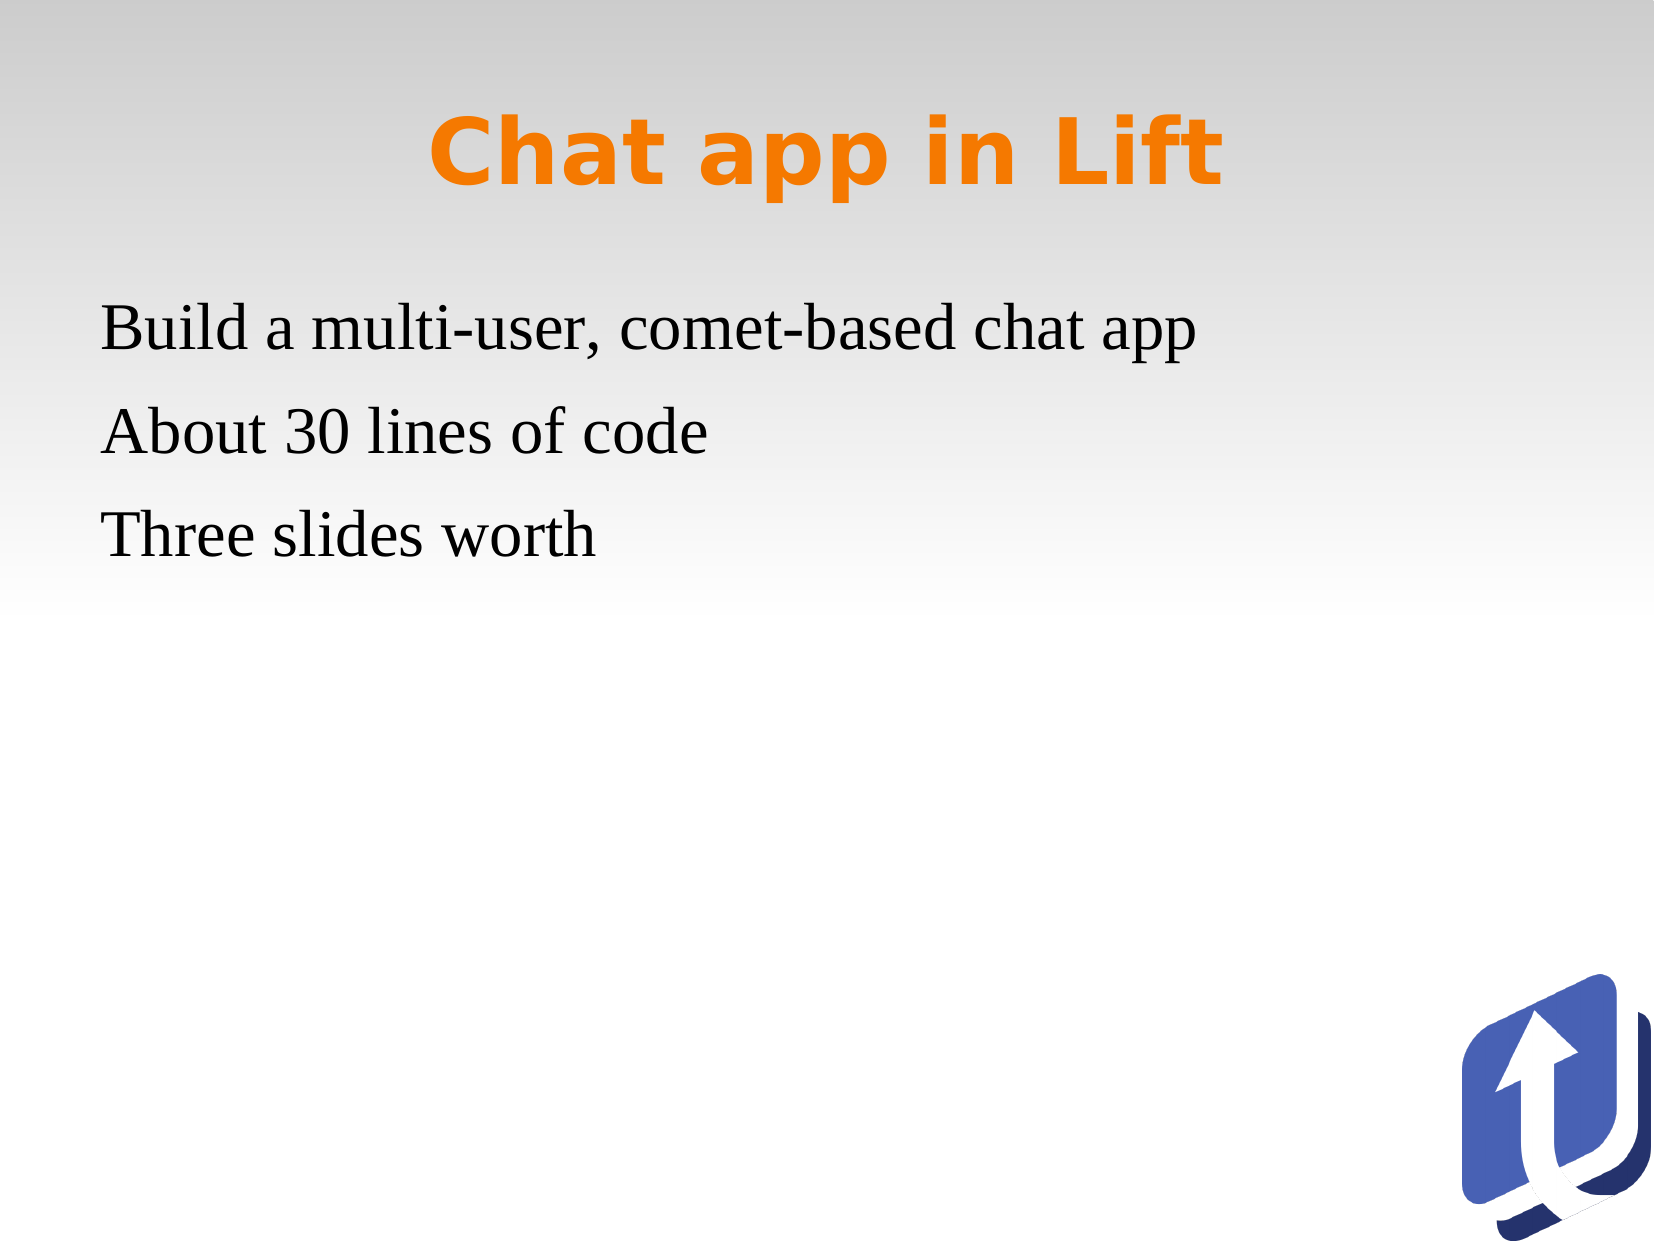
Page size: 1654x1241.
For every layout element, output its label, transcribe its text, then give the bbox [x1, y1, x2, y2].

title Chat app in Lift [82, 56, 1571, 250]
picture [1462, 974, 1651, 1241]
list Build a multi-user, comet-based chat app About 30 lines of code Three slides worth [82, 290, 1571, 1094]
